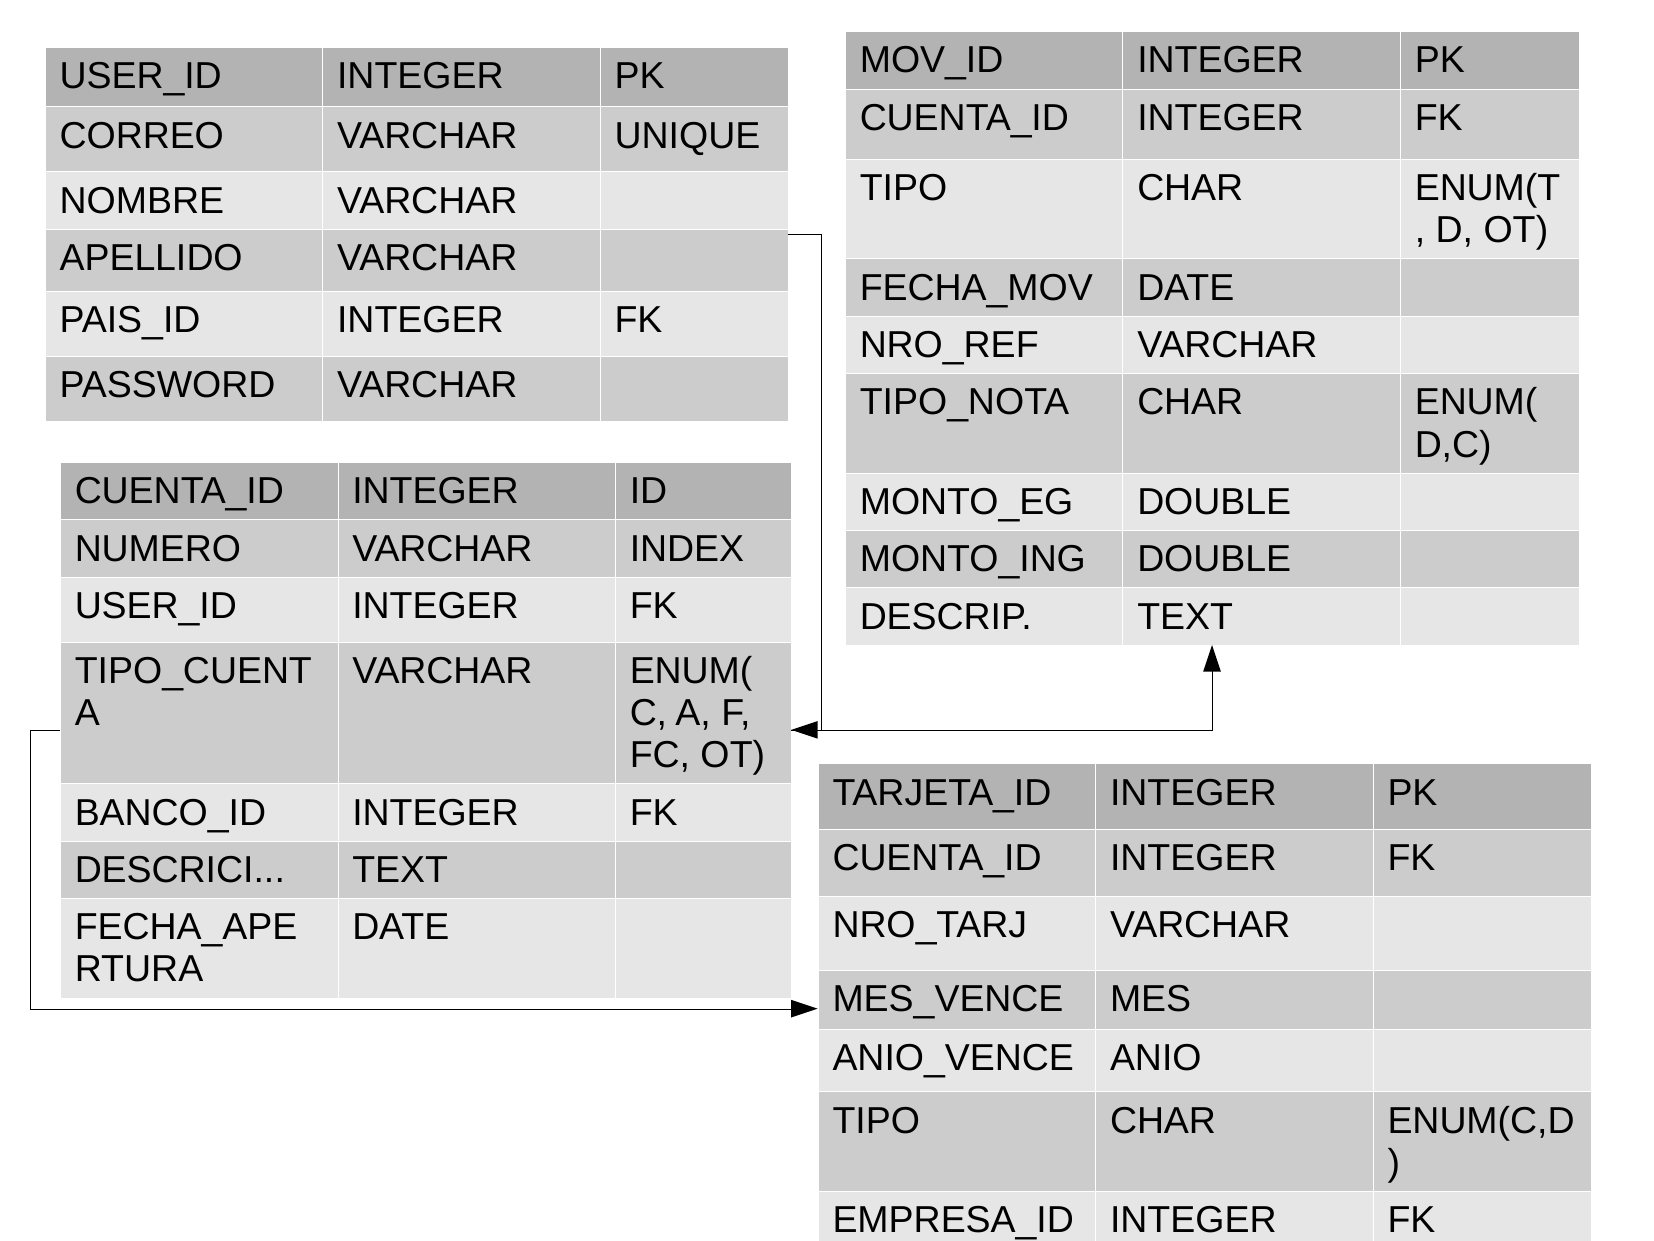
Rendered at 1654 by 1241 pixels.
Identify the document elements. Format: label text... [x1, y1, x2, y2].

table_cell VARCHAR [323, 172, 600, 229]
table_cell FK [616, 784, 791, 841]
table_cell [601, 230, 788, 291]
table_header INTEGER [339, 463, 615, 519]
table_cell INDEX [616, 520, 791, 577]
table_cell [1401, 531, 1579, 587]
table_cell TIPO [846, 160, 1122, 258]
table_cell VARCHAR [323, 230, 600, 291]
table_cell ANIO_VENCE [819, 1030, 1095, 1091]
table_cell [1374, 1030, 1591, 1091]
table_cell [1374, 971, 1591, 1029]
table_cell FK [601, 292, 788, 356]
table_cell TIPO_NOTA [846, 374, 1122, 473]
table_cell FECHA_MOV [846, 259, 1122, 316]
table_cell INTEGER [1096, 830, 1373, 896]
table_cell PASSWORD [46, 357, 322, 421]
table_cell NOMBRE [46, 172, 322, 229]
table_cell DESCRIP. [846, 588, 1122, 645]
table_cell DATE [339, 899, 615, 998]
table_cell [616, 842, 791, 898]
table_cell CHAR [1123, 374, 1400, 473]
table_cell ENUM(T, D, OT) [1401, 160, 1579, 258]
table_cell MES [1096, 971, 1373, 1029]
table_cell APELLIDO [46, 230, 322, 291]
table_cell [1374, 897, 1591, 970]
table_cell DESCRICI... [61, 842, 338, 898]
table_cell CHAR [1096, 1092, 1373, 1191]
table_cell FK [1401, 90, 1579, 159]
table_cell FK [616, 578, 791, 642]
table_cell DATE [1123, 259, 1400, 316]
table_cell INTEGER [339, 578, 615, 642]
table_cell BANCO_ID [61, 784, 338, 841]
table_cell VARCHAR [1123, 317, 1400, 373]
table_cell [1401, 474, 1579, 530]
table_cell DOUBLE [1123, 474, 1400, 530]
table_cell FK [1374, 830, 1591, 896]
table_cell [601, 172, 788, 229]
table_cell ENUM(D,C) [1401, 374, 1579, 473]
table_cell INTEGER [339, 784, 615, 841]
table_cell [601, 357, 788, 421]
table_header PK [1374, 764, 1591, 829]
table_cell VARCHAR [1096, 897, 1373, 970]
table_header PK [601, 48, 788, 106]
table_cell TEXT [339, 842, 615, 898]
table_cell ENUM(C,D) [1374, 1092, 1591, 1191]
table_cell NRO_REF [846, 317, 1122, 373]
table_cell INTEGER [323, 292, 600, 356]
table_cell MONTO_ING [846, 531, 1122, 587]
table_header TARJETA_ID [819, 764, 1095, 829]
table_header PK [1401, 32, 1579, 89]
table_cell MONTO_EG [846, 474, 1122, 530]
table_cell EMPRESA_ID [819, 1192, 1095, 1241]
table_cell [1401, 259, 1579, 316]
table_cell [1401, 588, 1579, 645]
table_cell DOUBLE [1123, 531, 1400, 587]
table_cell INTEGER [1096, 1192, 1373, 1241]
table_header INTEGER [323, 48, 600, 106]
table_cell MES_VENCE [819, 971, 1095, 1029]
table_cell [1401, 317, 1579, 373]
table_cell TIPO [819, 1092, 1095, 1191]
table_cell USER_ID [61, 578, 338, 642]
table_cell ENUM(C, A, F, FC, OT) [616, 643, 791, 783]
table_cell ANIO [1096, 1030, 1373, 1091]
table_header ID [616, 463, 791, 519]
table_cell FK [1374, 1192, 1591, 1241]
table_cell [616, 899, 791, 998]
table_cell VARCHAR [339, 520, 615, 577]
table_cell TEXT [1123, 588, 1400, 645]
table_header MOV_ID [846, 32, 1122, 89]
table_cell UNIQUE [601, 107, 788, 171]
table_header INTEGER [1123, 32, 1400, 89]
table_cell NUMERO [61, 520, 338, 577]
table_header INTEGER [1096, 764, 1373, 829]
table_cell VARCHAR [323, 107, 600, 171]
table_cell CORREO [46, 107, 322, 171]
table_cell PAIS_ID [46, 292, 322, 356]
table_cell CUENTA_ID [819, 830, 1095, 896]
table_cell VARCHAR [339, 643, 615, 783]
table_cell CUENTA_ID [846, 90, 1122, 159]
table_cell CHAR [1123, 160, 1400, 258]
table_cell INTEGER [1123, 90, 1400, 159]
table_header CUENTA_ID [61, 463, 338, 519]
table_cell NRO_TARJ [819, 897, 1095, 970]
table_cell TIPO_CUENTA [61, 643, 338, 783]
table_cell FECHA_APERTURA [61, 899, 338, 998]
table_header USER_ID [46, 48, 322, 106]
table_cell VARCHAR [323, 357, 600, 421]
